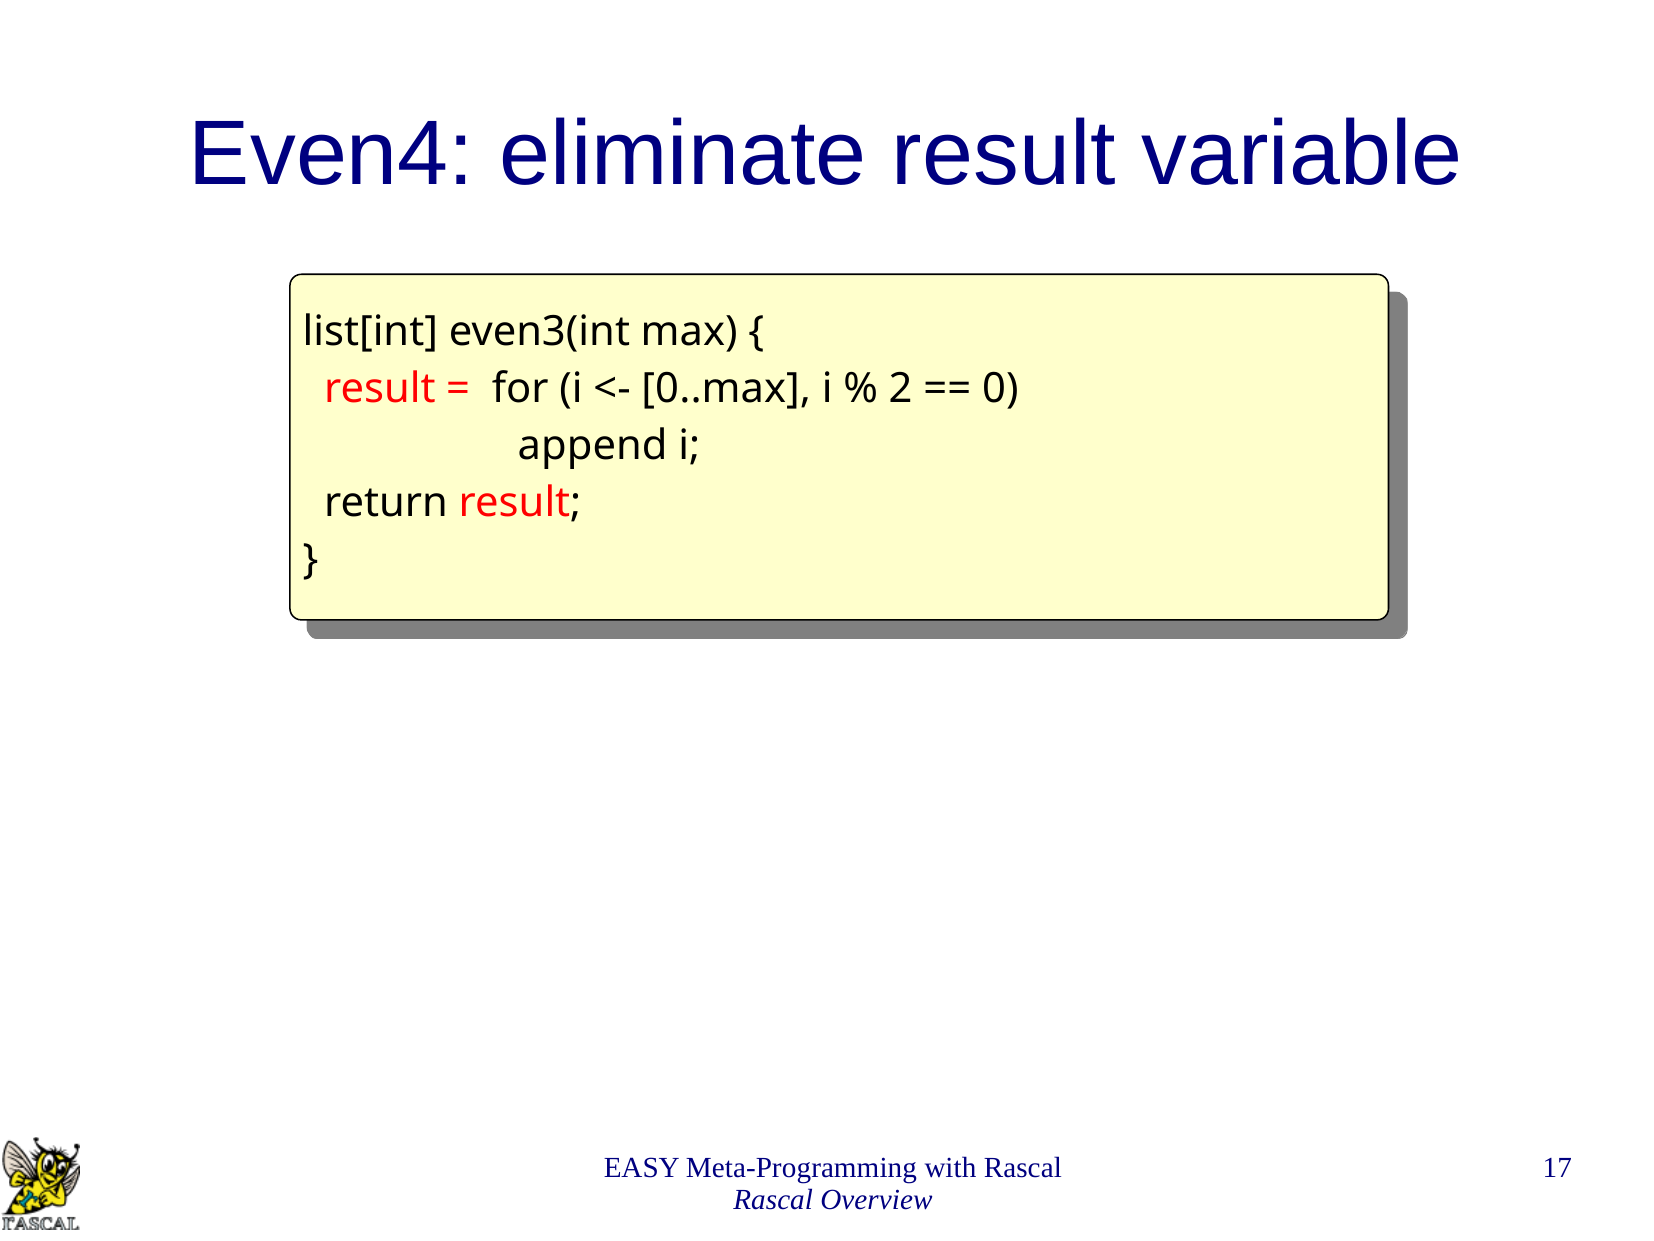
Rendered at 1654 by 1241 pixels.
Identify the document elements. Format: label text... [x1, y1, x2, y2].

text_box list[int] even3(int max) { result = for (i <- [0..max], i % 2 == 0) append i; return result; } [287, 293, 1482, 641]
picture [1, 1137, 80, 1230]
title Even4: eliminate result variable [82, 49, 1571, 257]
text_box [289, 274, 1389, 293]
